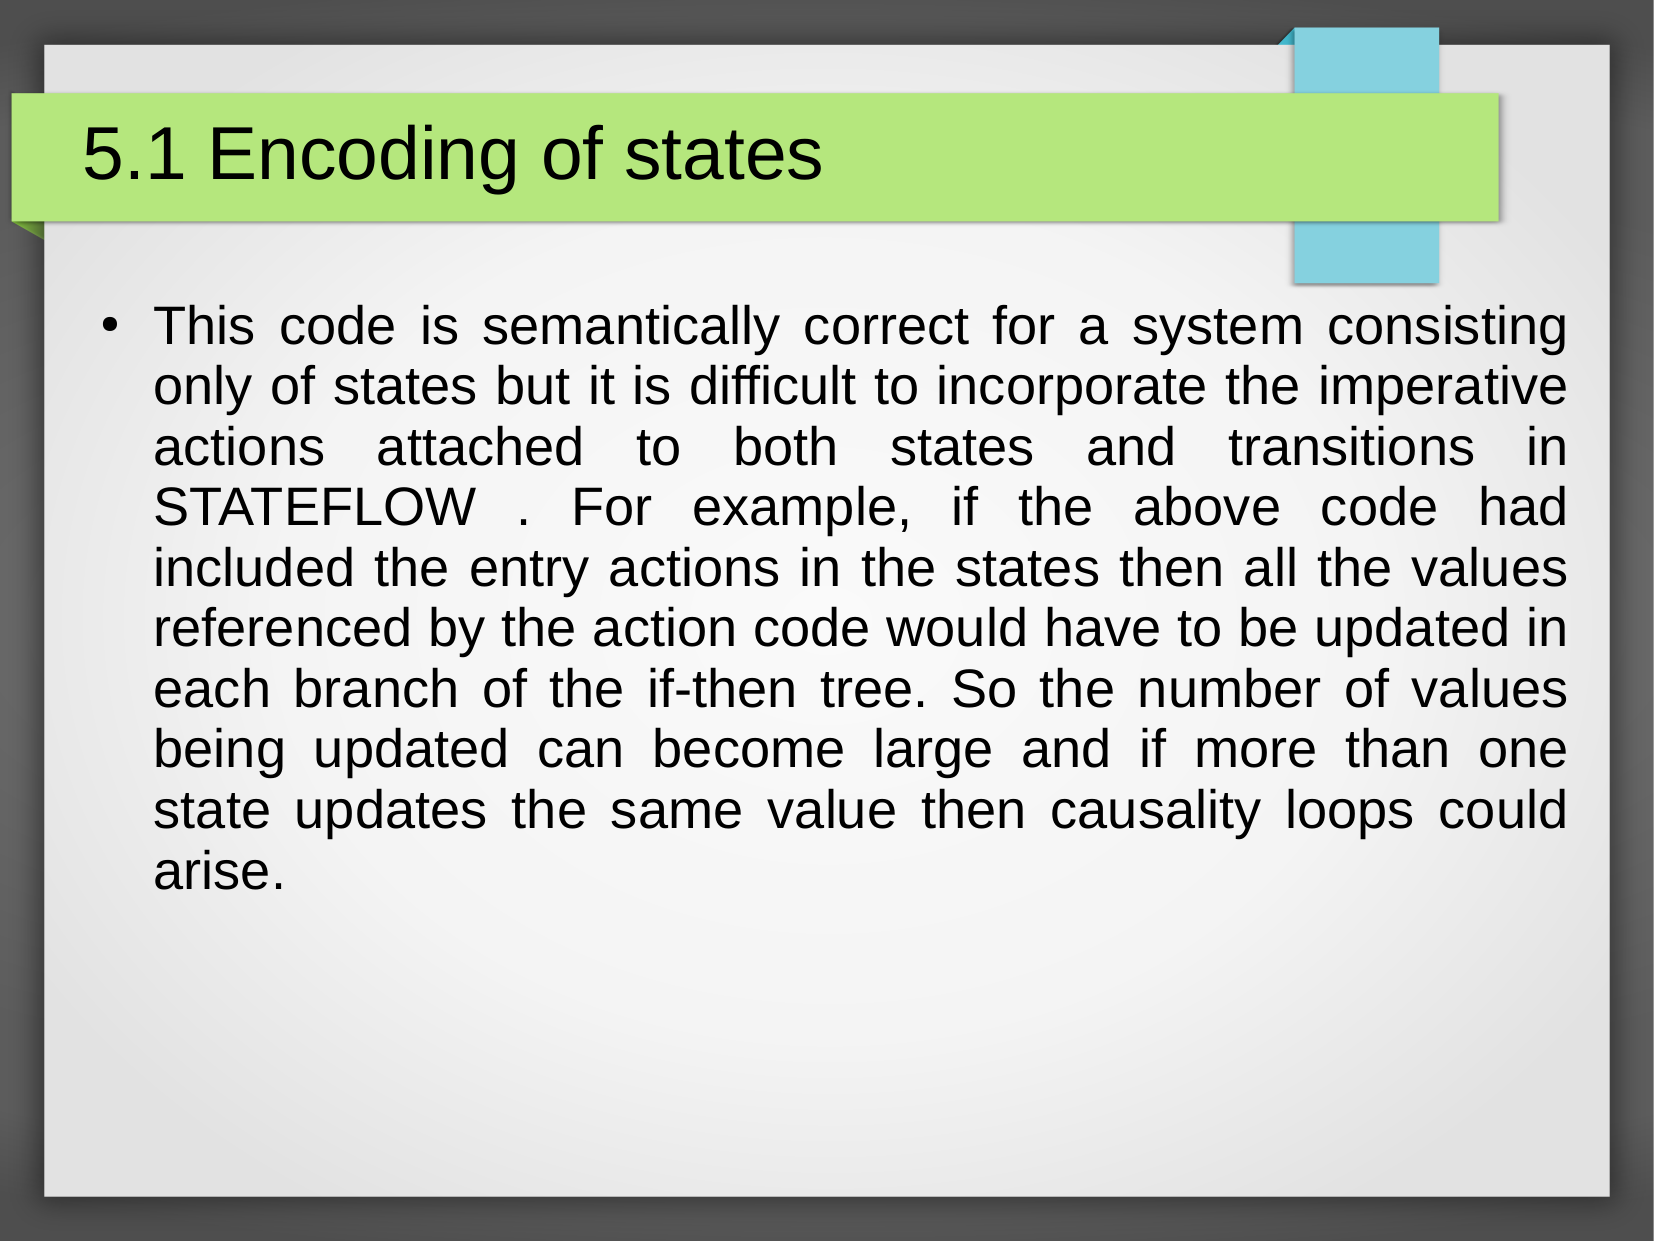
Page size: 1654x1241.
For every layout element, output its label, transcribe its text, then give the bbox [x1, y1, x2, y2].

picture [0, 0, 1654, 1241]
list This code is semantically correct for a system consisting only of states but it is difficult to incorporate the imperative actions attached to both states and transitions in STATEFLOW . For example, if the above code had included the entry actions in the states then all the values referenced by the action code would have to be updated in each branch of the if-then tree. So the number of values being updated can become large and if more than one state updates the same value then causality loops could arise. [82, 295, 1571, 1015]
title 5.1 Encoding of states [82, 94, 1264, 213]
